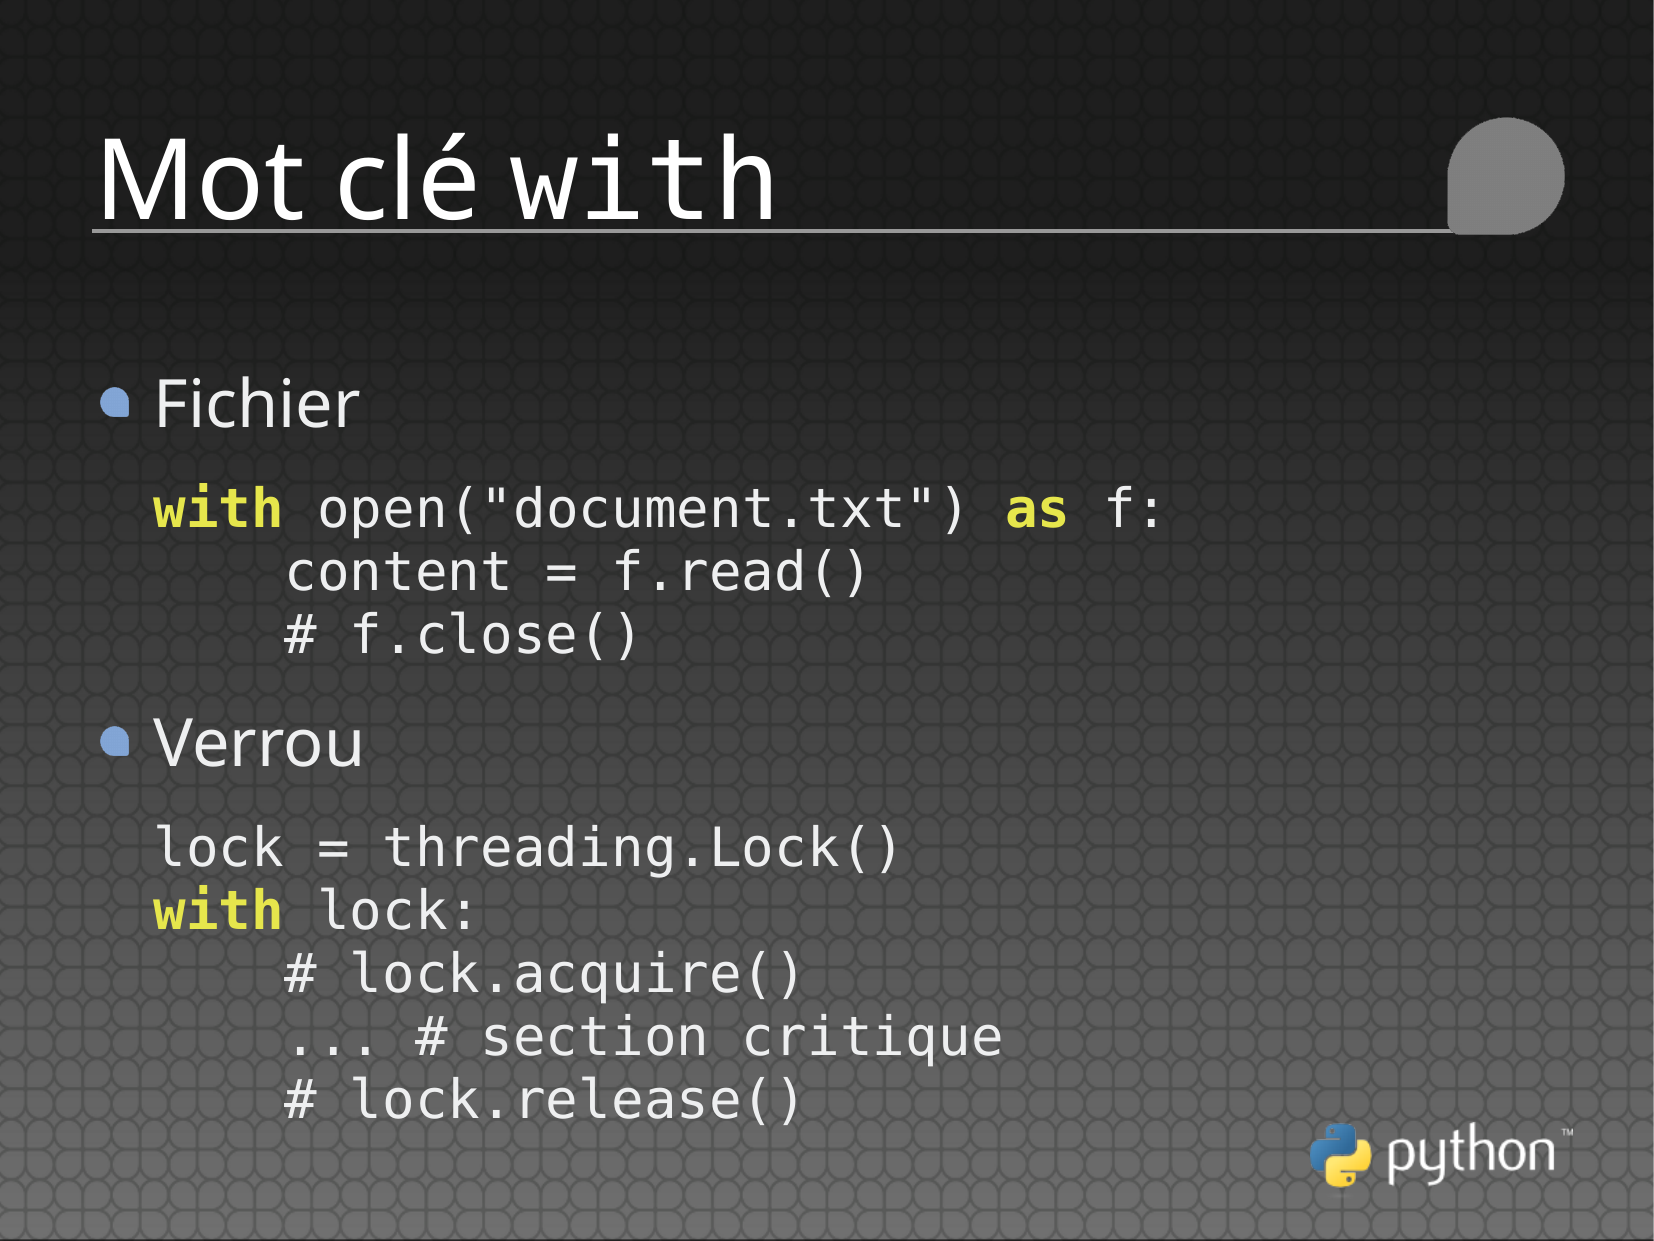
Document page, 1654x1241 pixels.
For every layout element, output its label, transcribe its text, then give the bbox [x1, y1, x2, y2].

title Mot clé with [94, 100, 1426, 251]
list Fichier with open("document.txt") as f: content = f.read() # f.close() Verrou lock = threading.Lock() with lock: # lock.acquire() ... # section critique # lock.release() [82, 356, 1571, 1099]
picture [0, 0, 1654, 1241]
